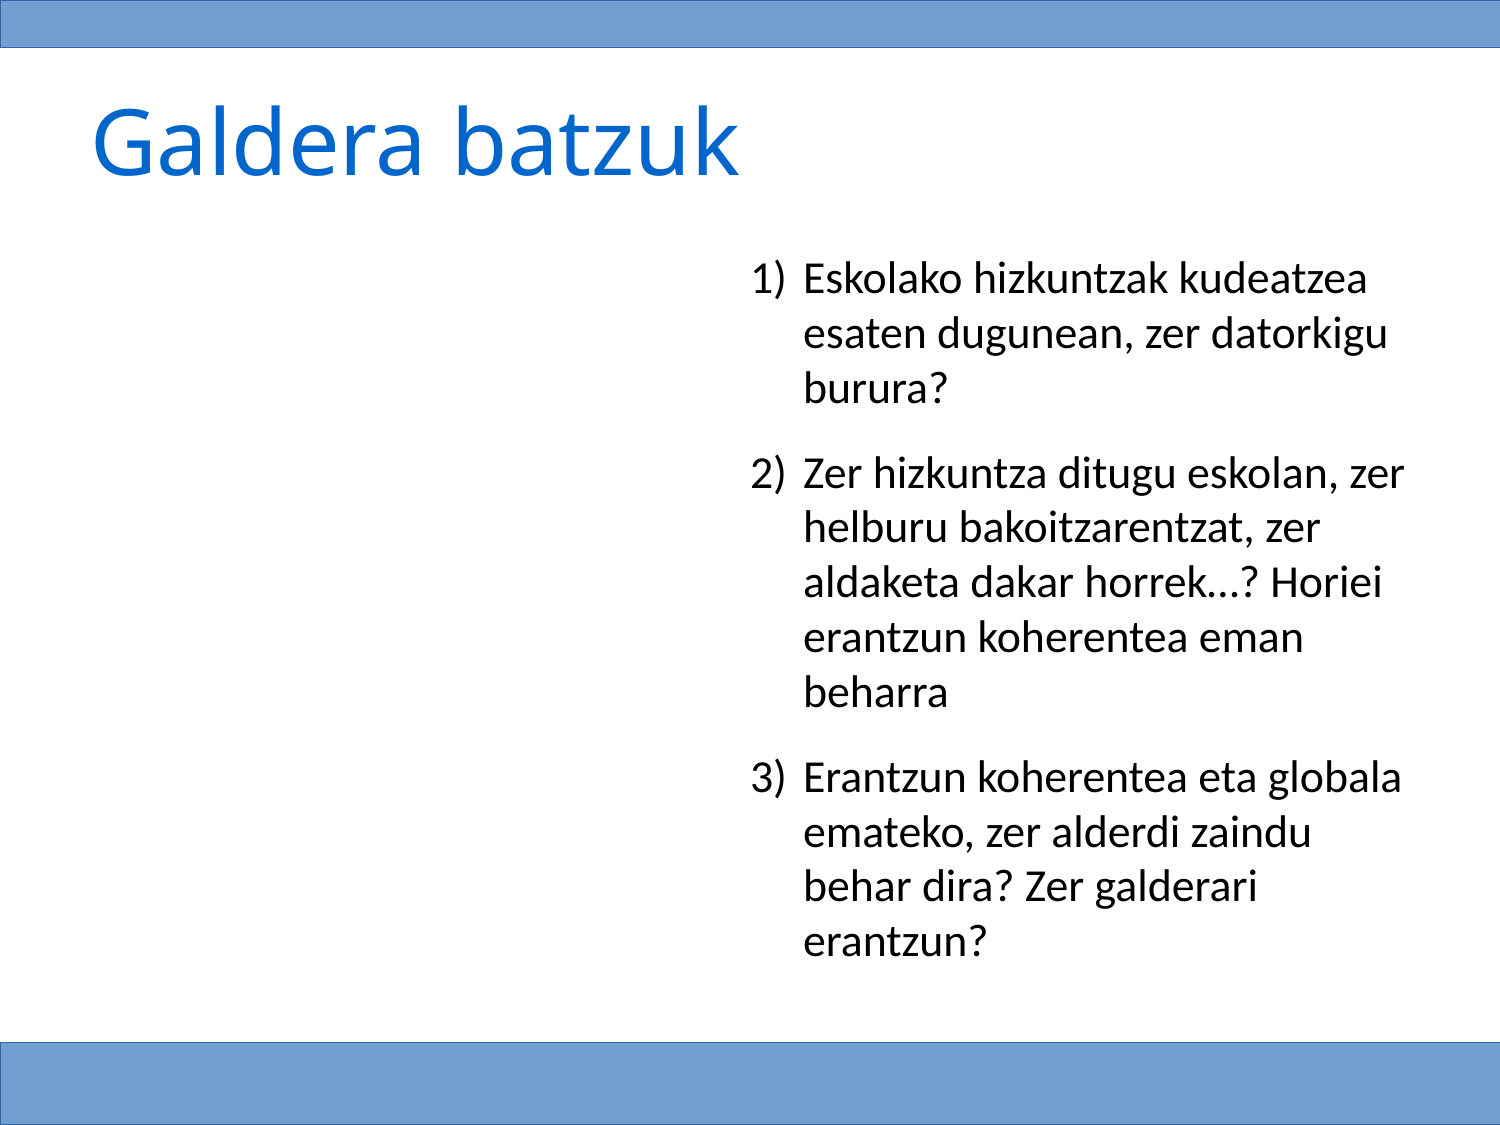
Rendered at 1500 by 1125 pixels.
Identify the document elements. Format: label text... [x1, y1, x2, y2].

title Galdera batzuk [75, 45, 1425, 233]
list Eskolako hizkuntzak kudeatzea esaten dugunean, zer datorkigu burura? Zer hizkuntza ditugu eskolan, zer helburu bakoitzarentzat, zer aldaketa dakar horrek…? Horiei erantzun koherentea eman beharra Erantzun koherentea eta globala emateko, zer alderdi zaindu behar dira? Zer galderari erantzun? [732, 248, 1425, 1005]
